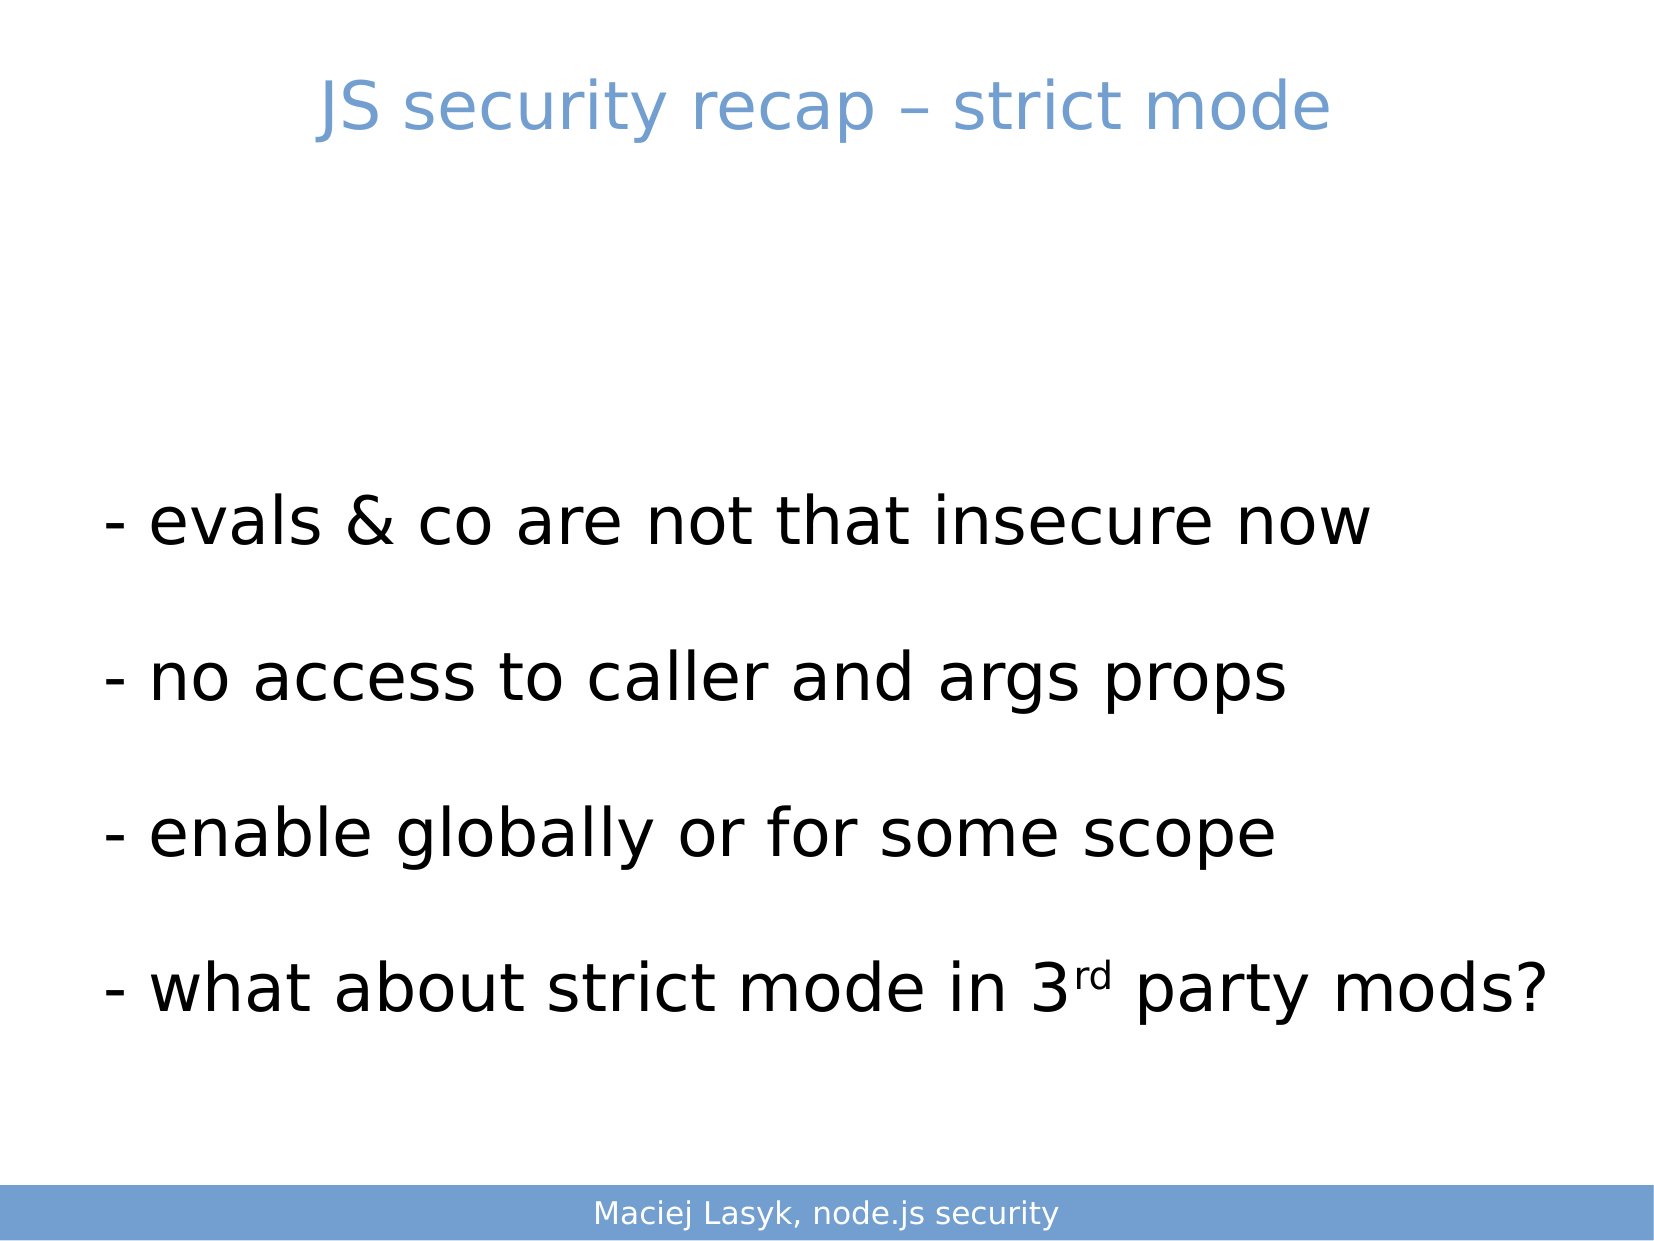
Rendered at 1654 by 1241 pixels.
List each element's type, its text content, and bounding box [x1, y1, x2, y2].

text_box Maciej Lasyk, node.js security [578, 1188, 1076, 1240]
text_box - evals & co are not that insecure now - no access to caller and args props - enable globally or for some scope - what about strict mode in 3rd party mods? [88, 397, 1566, 961]
text_box [0, 1185, 1654, 1241]
text_box JS security recap – strict mode [304, 60, 1349, 153]
